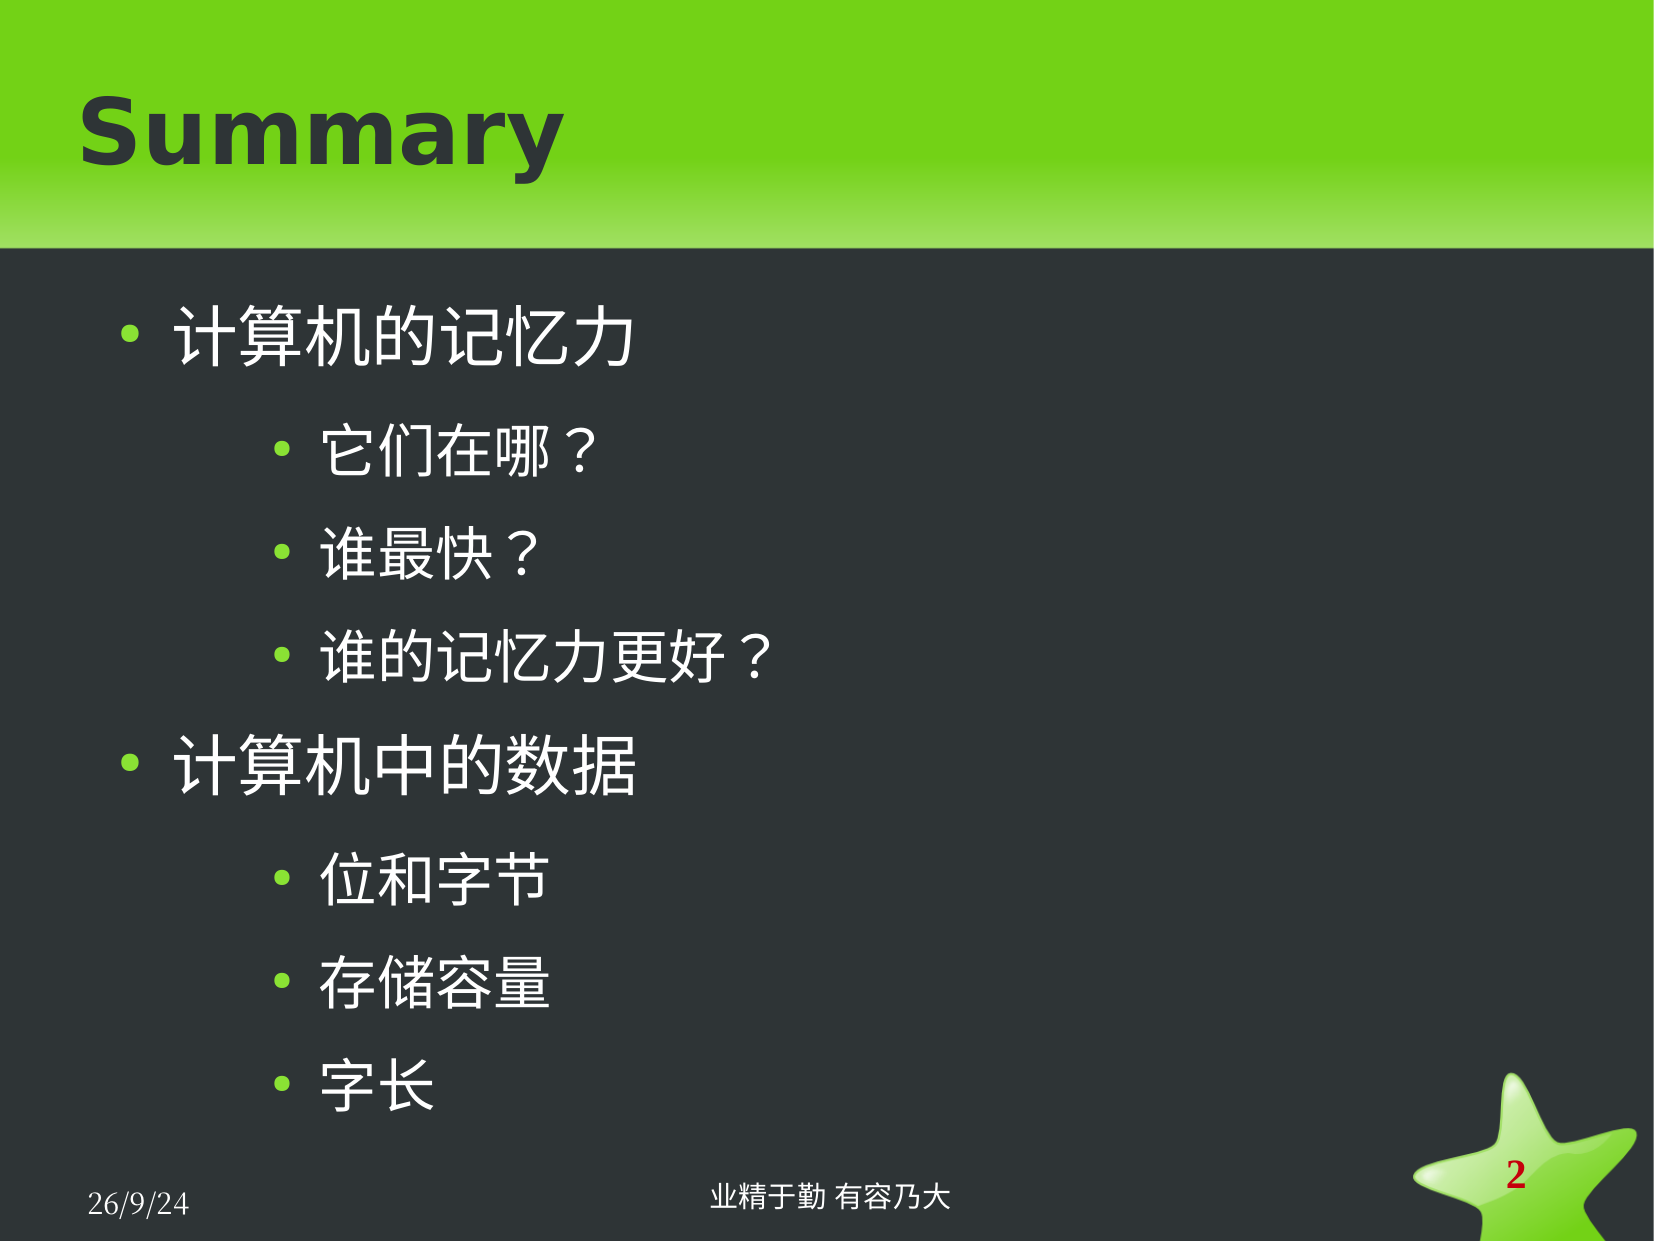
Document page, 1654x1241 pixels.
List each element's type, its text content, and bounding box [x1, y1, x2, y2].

list 计算机的记忆力 它们在哪？ 谁最快？ 谁的记忆力更好？ 计算机中的数据 位和字节 存储容量 字长 [82, 290, 1571, 1109]
title Summary [76, 29, 1565, 237]
picture [0, 0, 1654, 1241]
